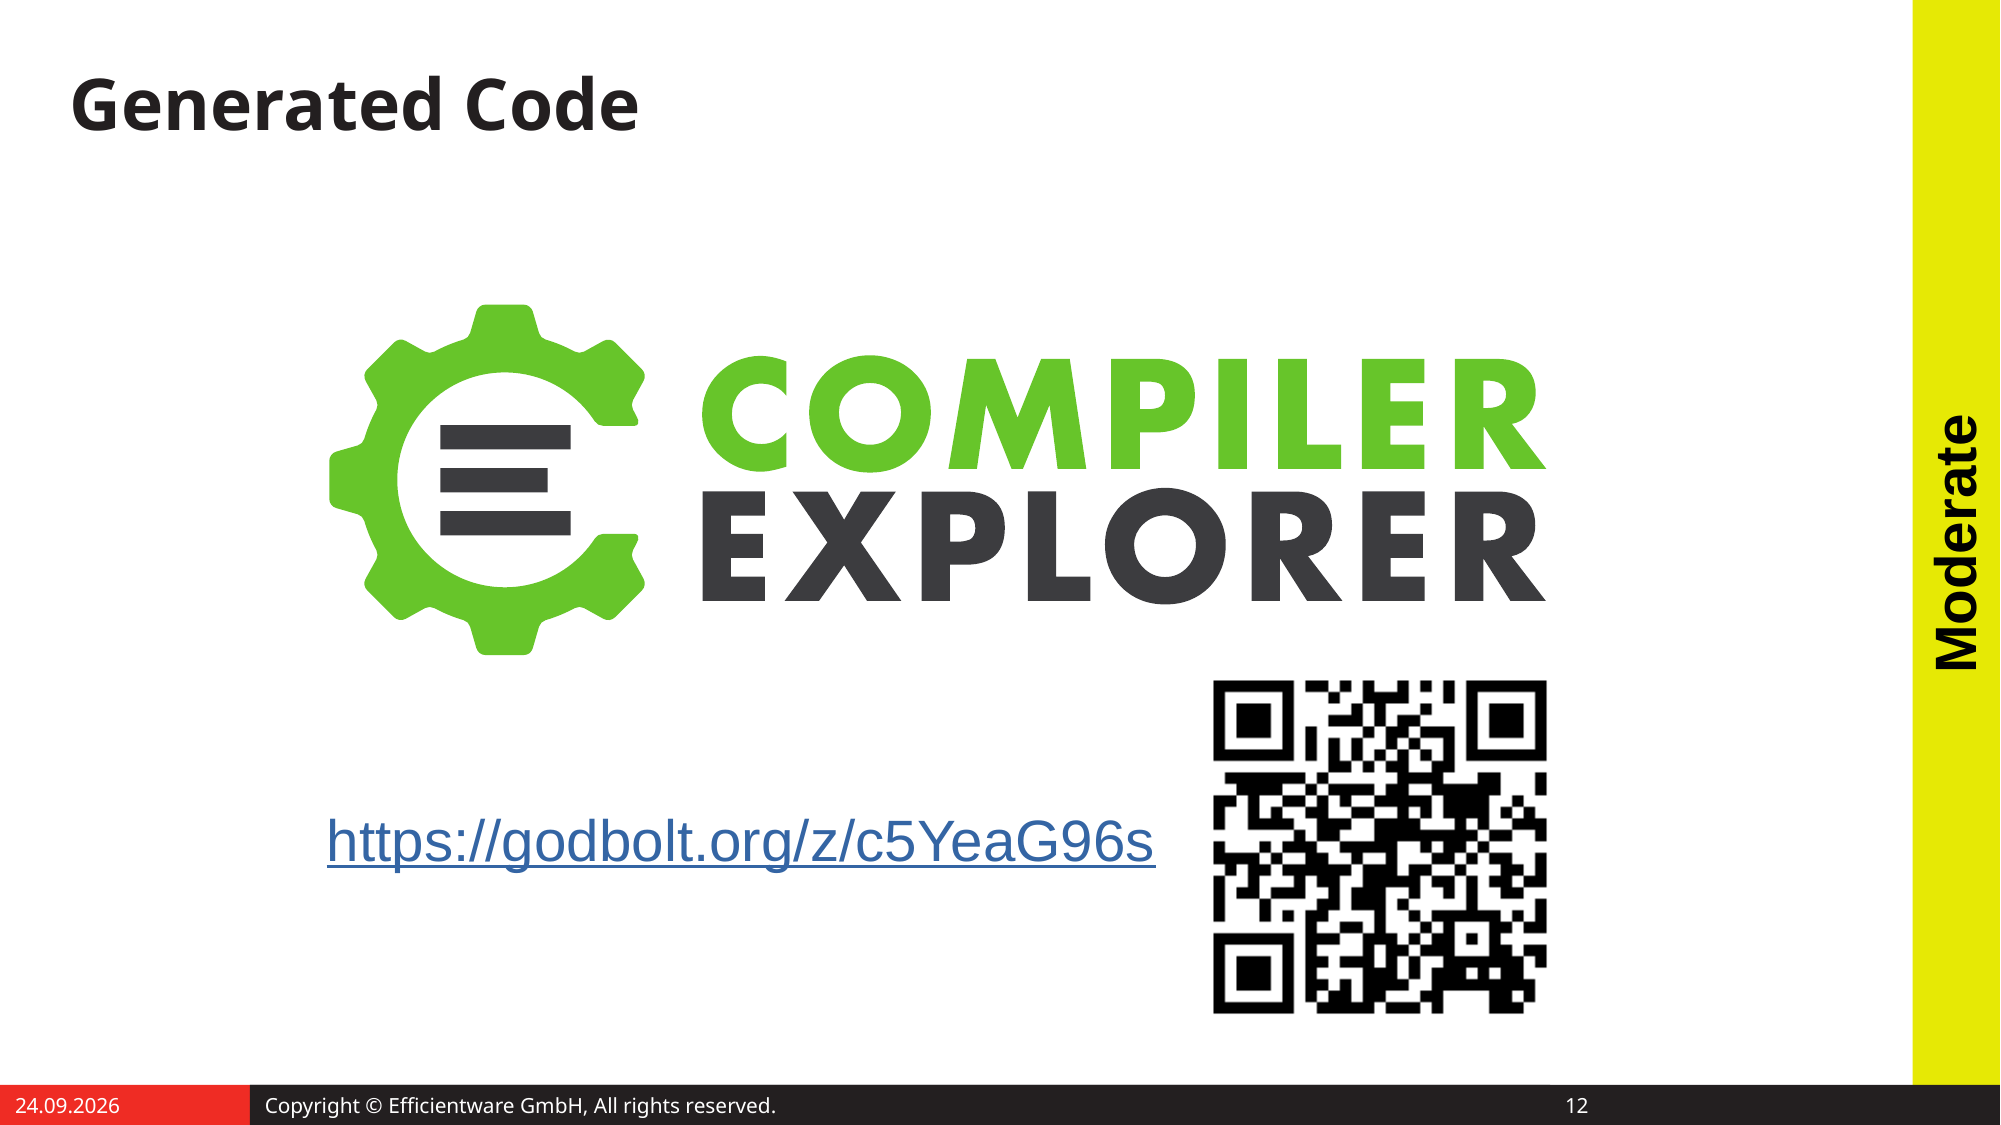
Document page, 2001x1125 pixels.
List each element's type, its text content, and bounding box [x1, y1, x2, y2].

slide_number <number> [1551, 1084, 2000, 1125]
slide_number 30.10.2025 [0, 1084, 249, 1125]
title Generated Code [55, 52, 1945, 156]
text_box Moderate [1912, 0, 2000, 1084]
picture [38, 0, 1838, 1060]
text_box Copyright © Efficientware GmbH, All rights reserved. [250, 1084, 1551, 1125]
text_box https://godbolt.org/z/c5YeaG96s [311, 801, 1168, 882]
